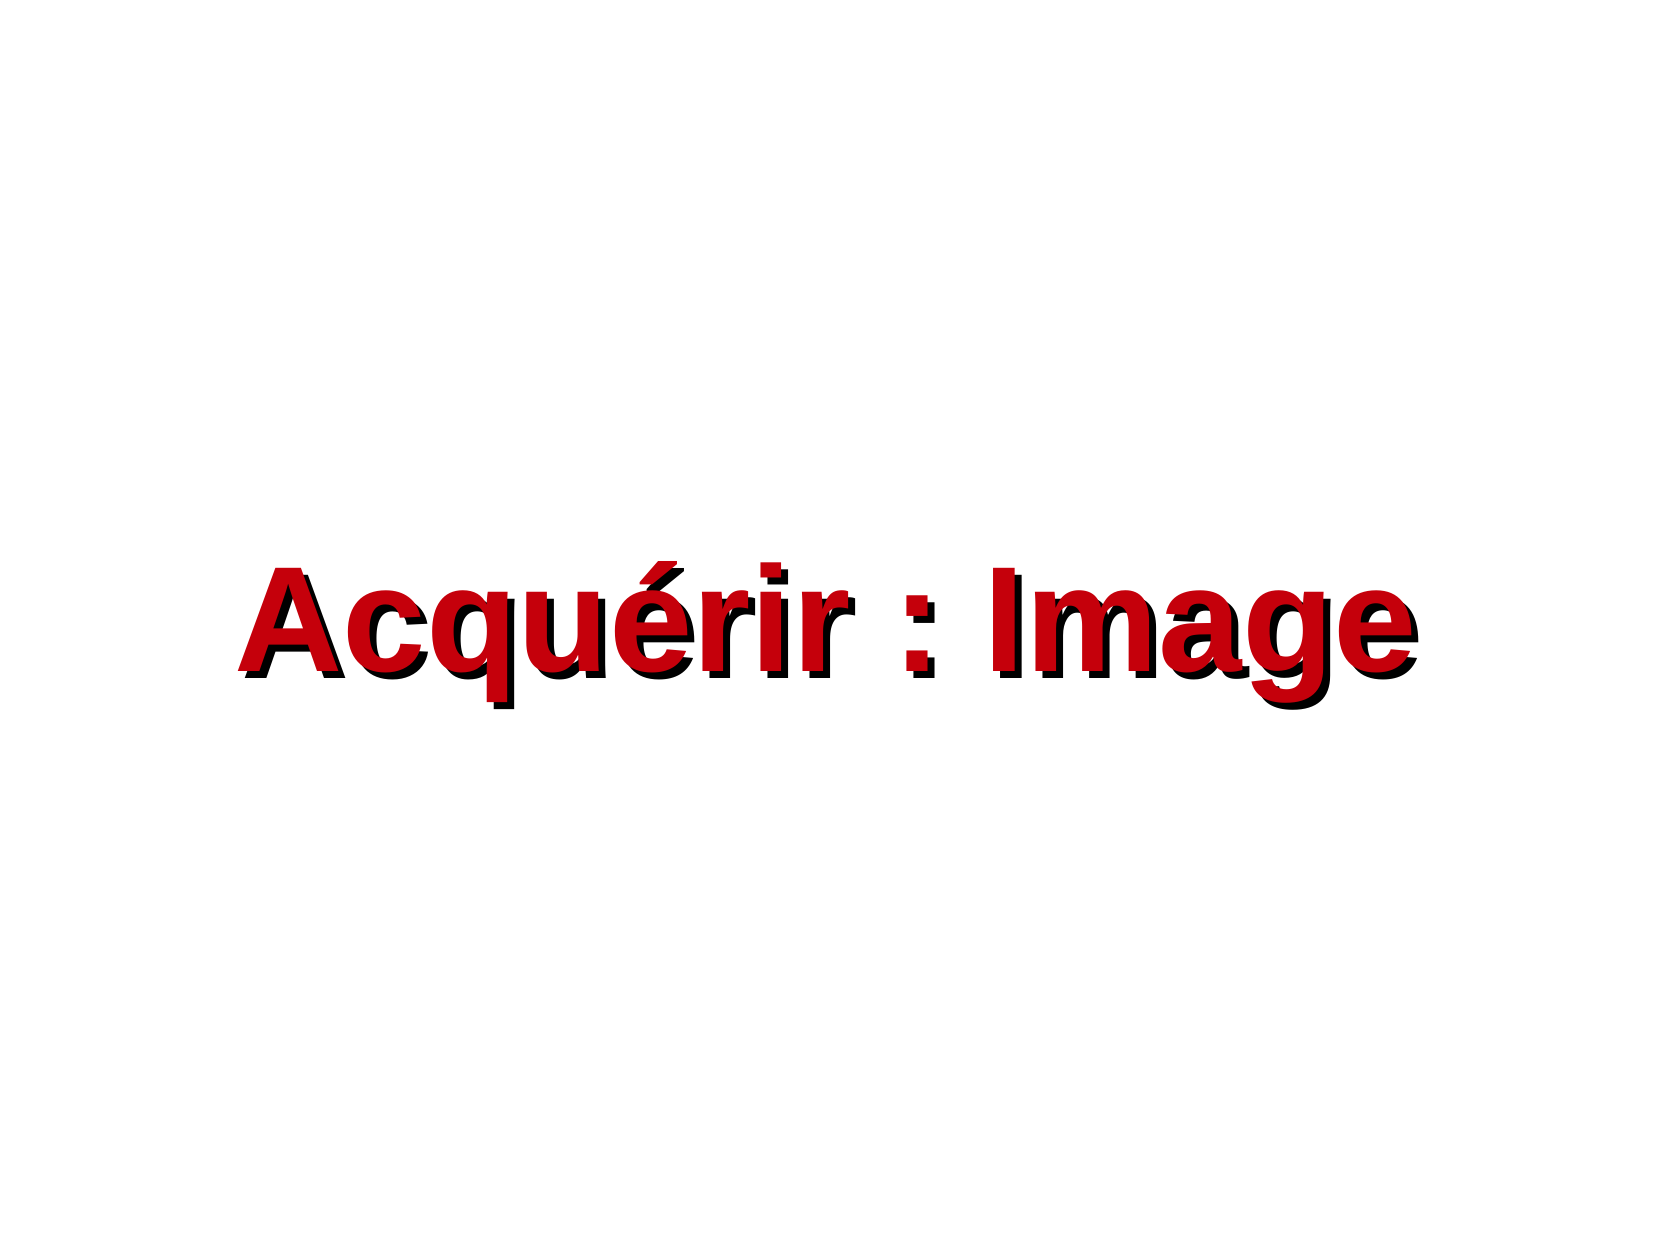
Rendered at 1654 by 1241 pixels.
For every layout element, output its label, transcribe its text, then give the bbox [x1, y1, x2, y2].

subtitle Acquérir : Image [82, 259, 1571, 980]
